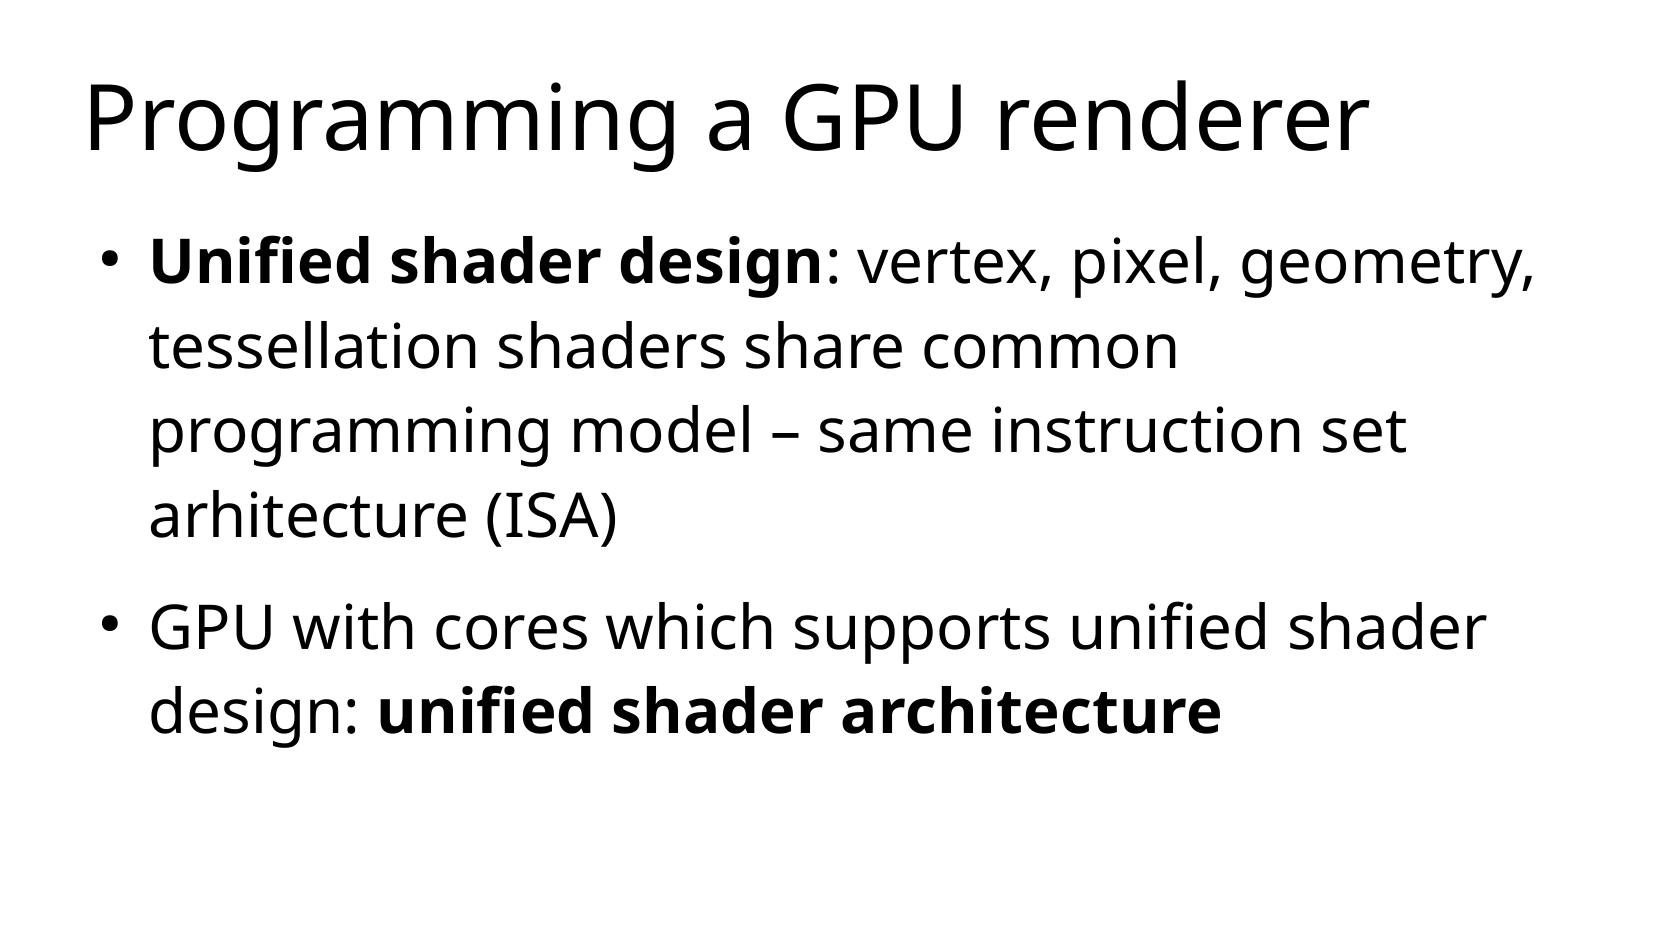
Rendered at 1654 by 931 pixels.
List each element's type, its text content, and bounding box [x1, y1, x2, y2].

title Programming a GPU renderer [82, 37, 1571, 193]
list Unified shader design: vertex, pixel, geometry, tessellation shaders share common programming model – same instruction set arhitecture (ISA) GPU with cores which supports unified shader design: unified shader architecture [82, 217, 1571, 758]
